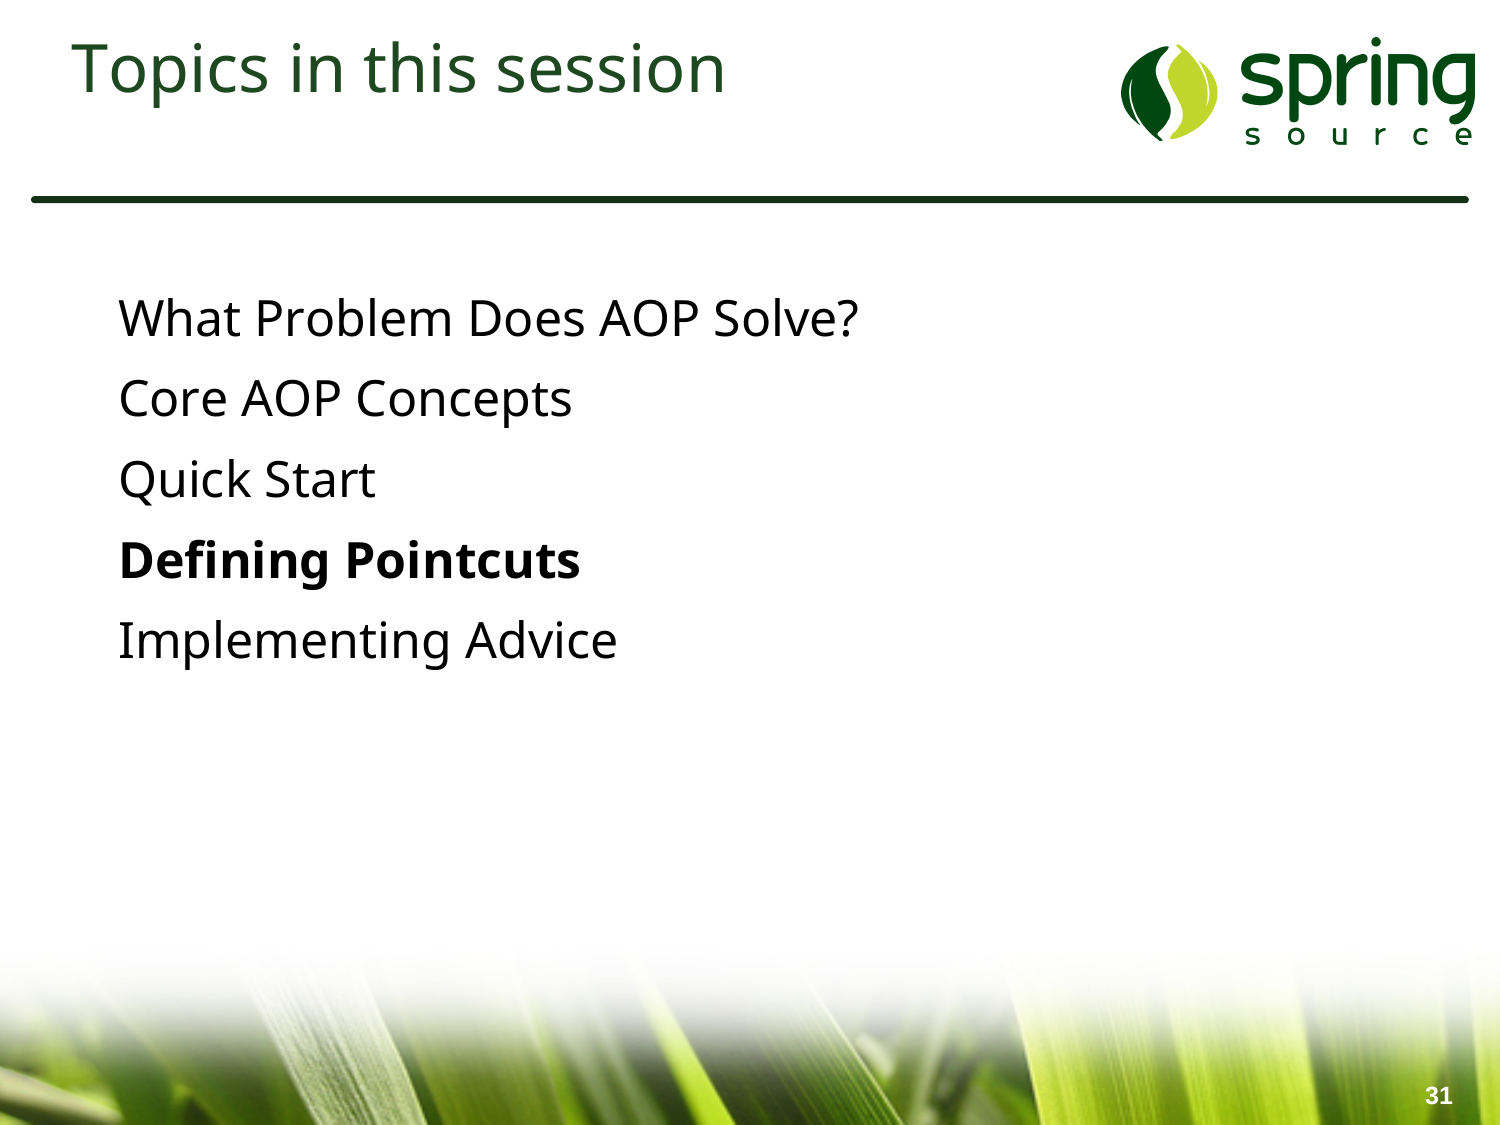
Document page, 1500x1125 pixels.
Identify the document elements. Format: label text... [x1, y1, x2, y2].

list What Problem Does AOP Solve? Core AOP Concepts Quick Start Defining Pointcuts Implementing Advice [103, 275, 1394, 938]
picture [0, 944, 1500, 1125]
title Topics in this session [56, 13, 1089, 176]
picture [1121, 37, 1475, 145]
